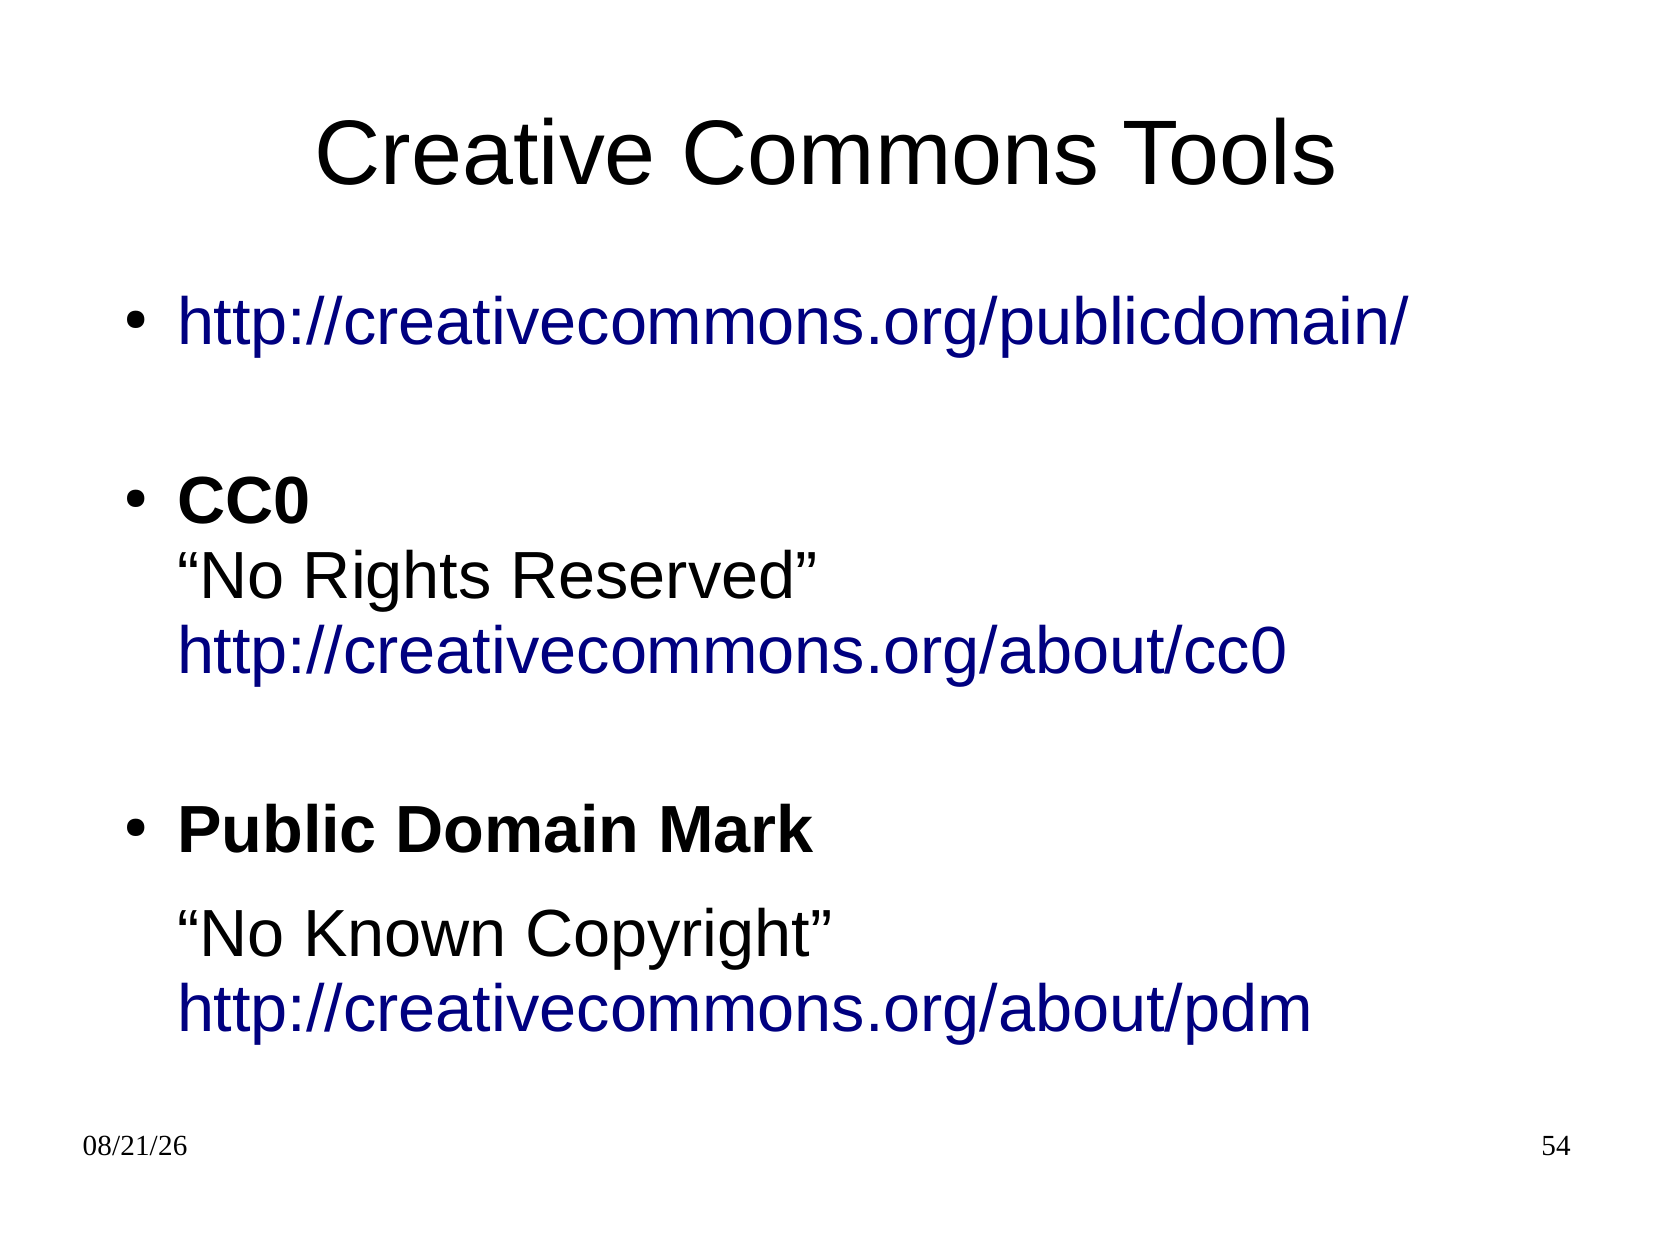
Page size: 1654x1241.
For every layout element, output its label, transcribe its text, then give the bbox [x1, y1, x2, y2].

title Creative Commons Tools [82, 41, 1571, 265]
list http://creativecommons.org/publicdomain/ CC0 “No Rights Reserved” http://creativecommons.org/about/cc0 Public Domain Mark “No Known Copyright” http://creativecommons.org/about/pdm [106, 284, 1595, 1046]
